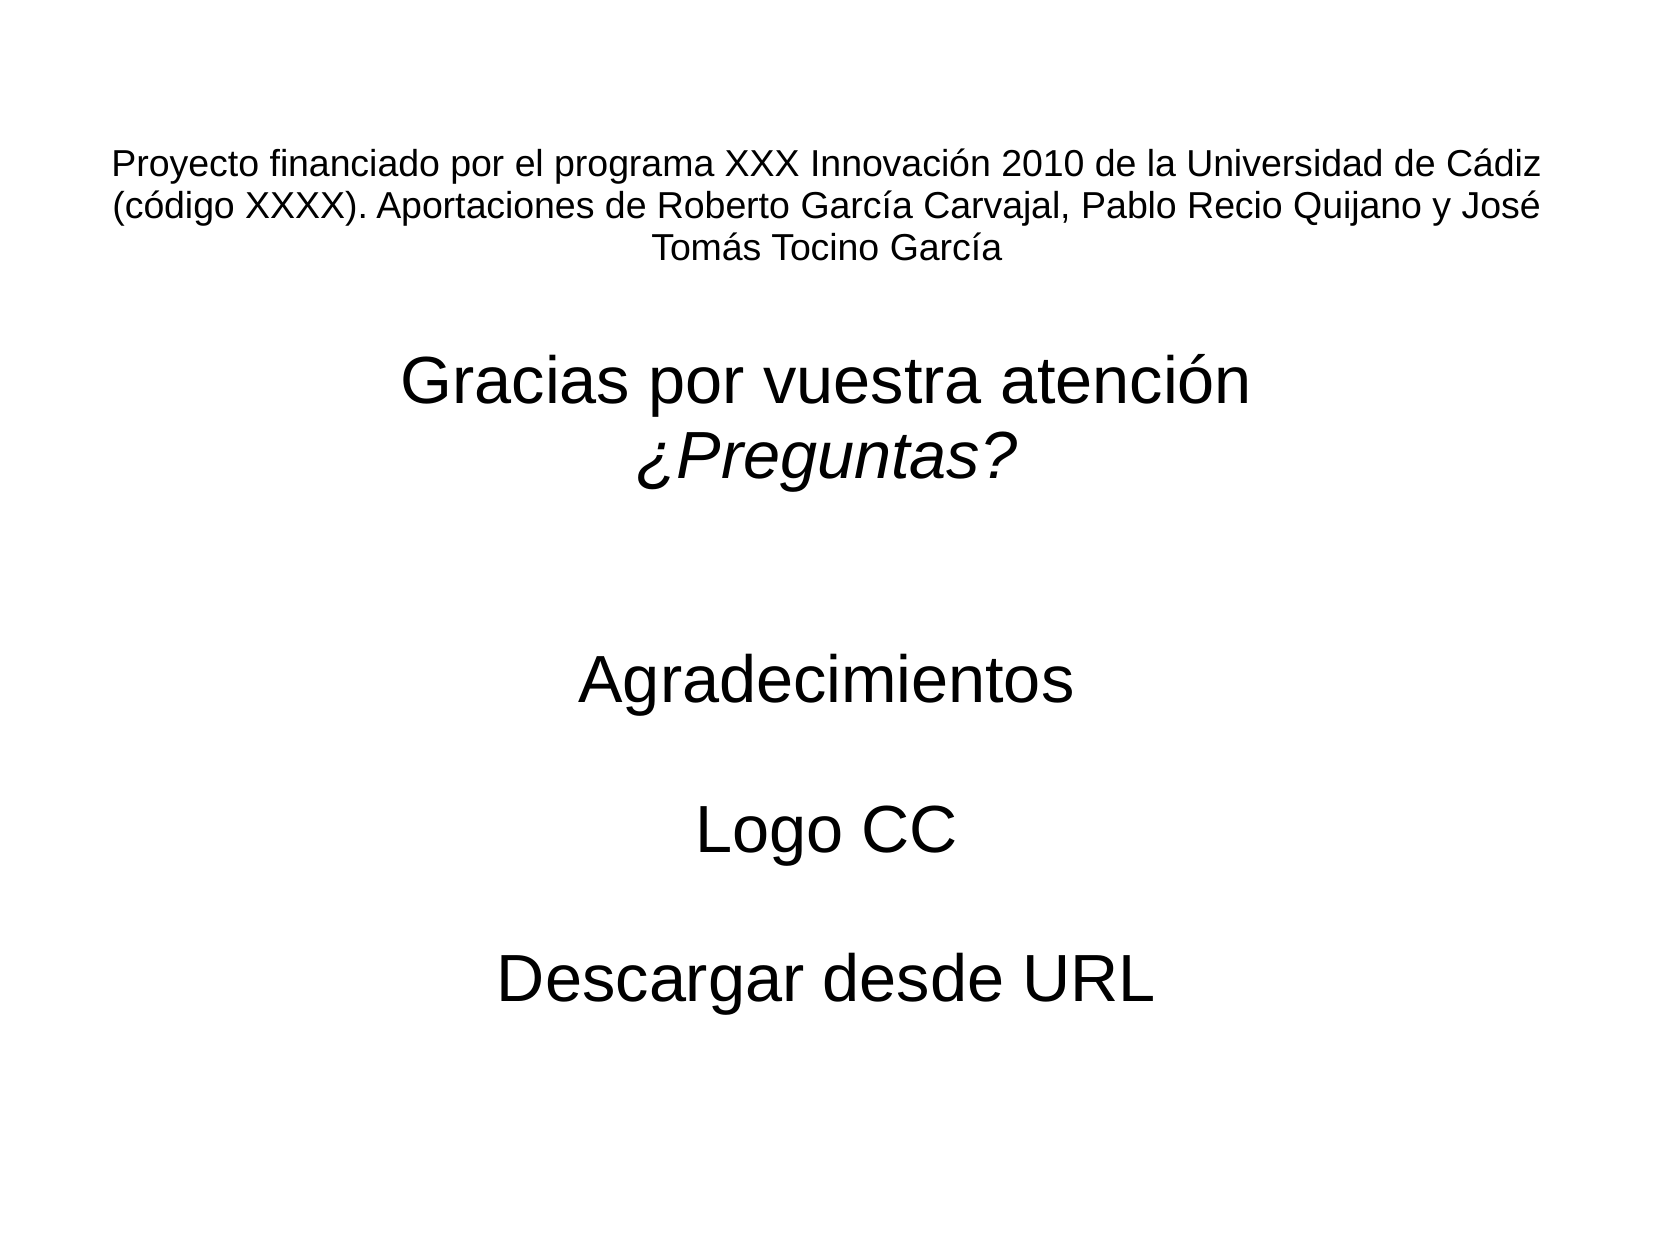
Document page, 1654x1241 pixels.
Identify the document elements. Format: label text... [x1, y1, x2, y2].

subtitle Proyecto financiado por el programa XXX Innovación 2010 de la Universidad de Cádiz (código XXXX). Aportaciones de Roberto García Carvajal, Pablo Recio Quijano y José Tomás Tocino García Gracias por vuestra atención ¿Preguntas? Agradecimientos Logo CC Descargar desde URL [82, 49, 1571, 1109]
